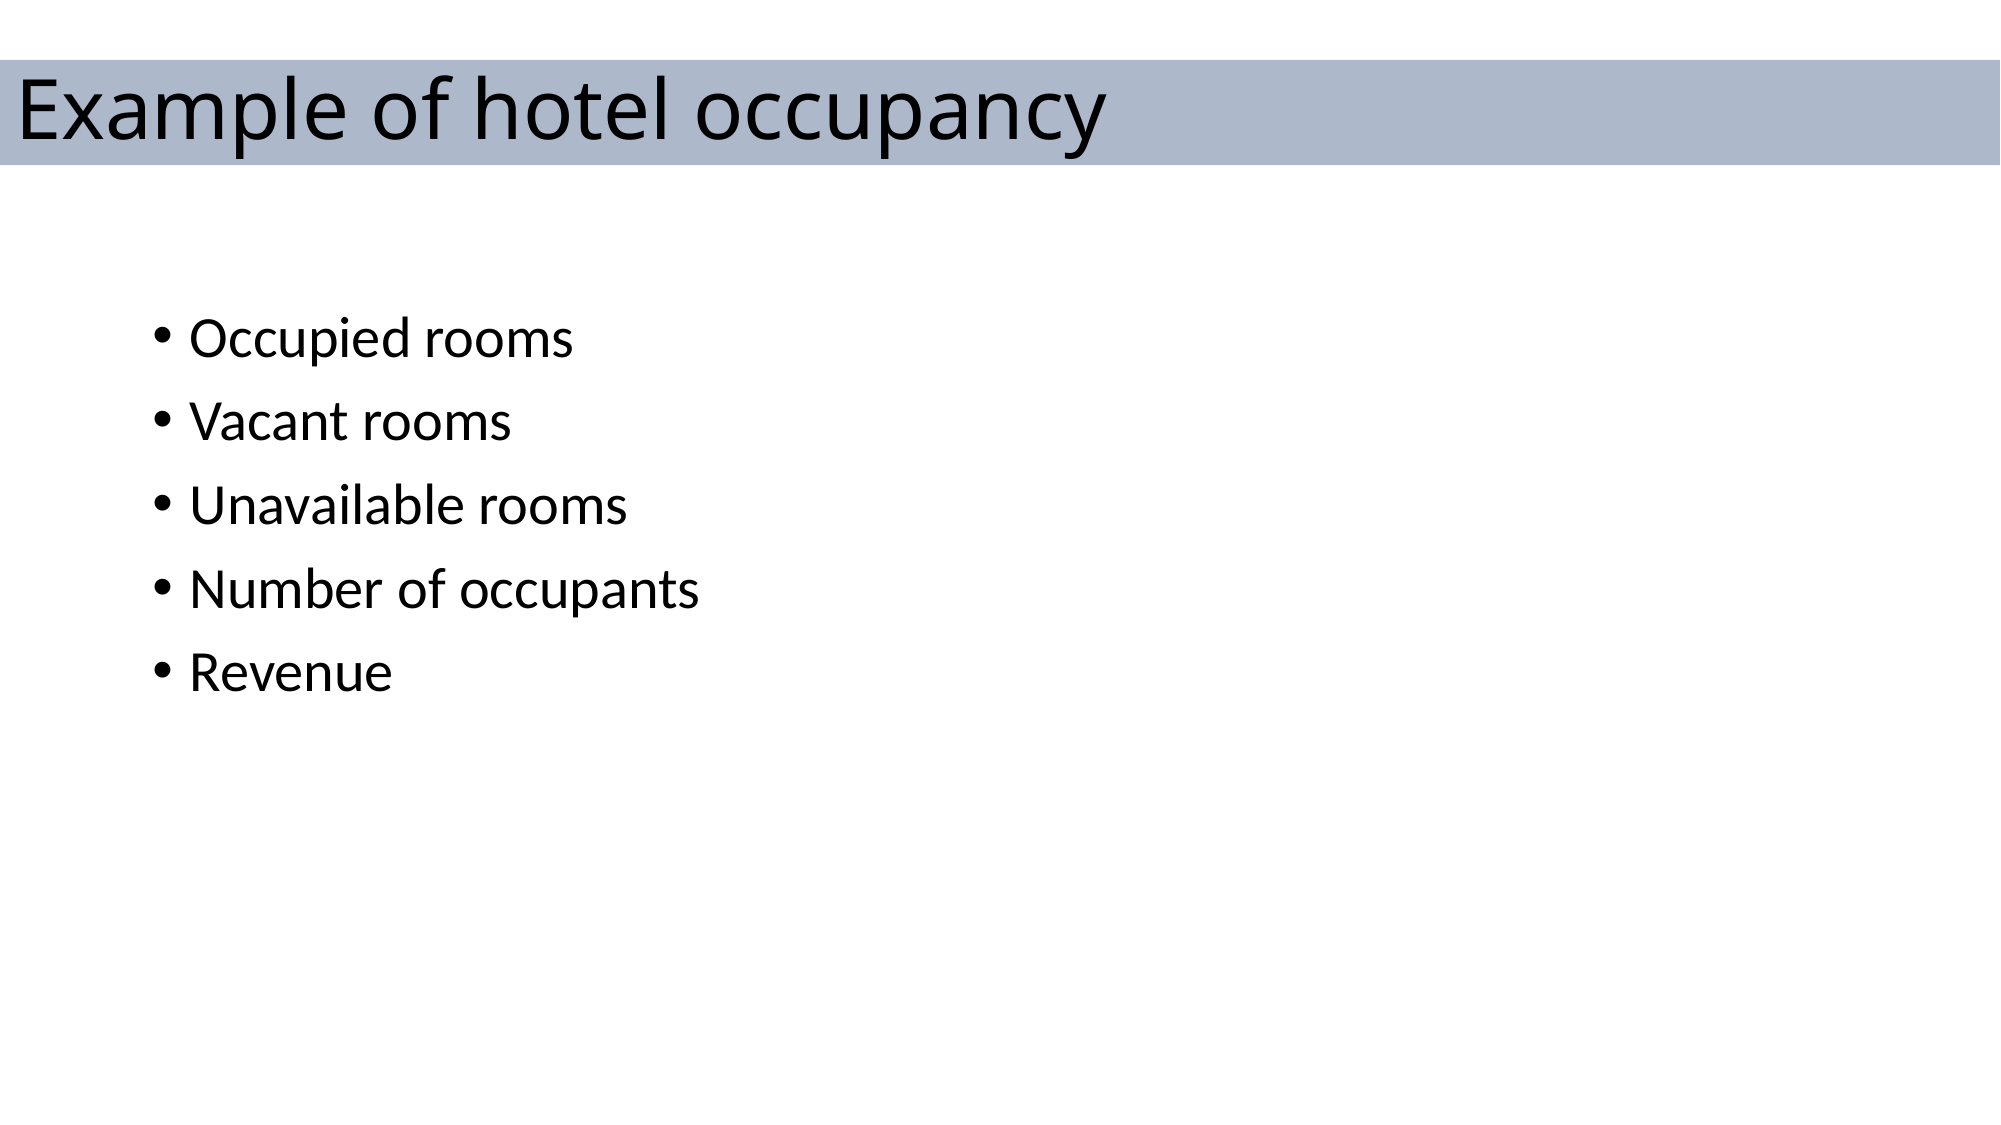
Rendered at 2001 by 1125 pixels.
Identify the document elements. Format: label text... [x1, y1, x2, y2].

list Occupied rooms Vacant rooms Unavailable rooms Number of occupants Revenue [137, 299, 1863, 1014]
title Example of hotel occupancy [0, 59, 2000, 166]
